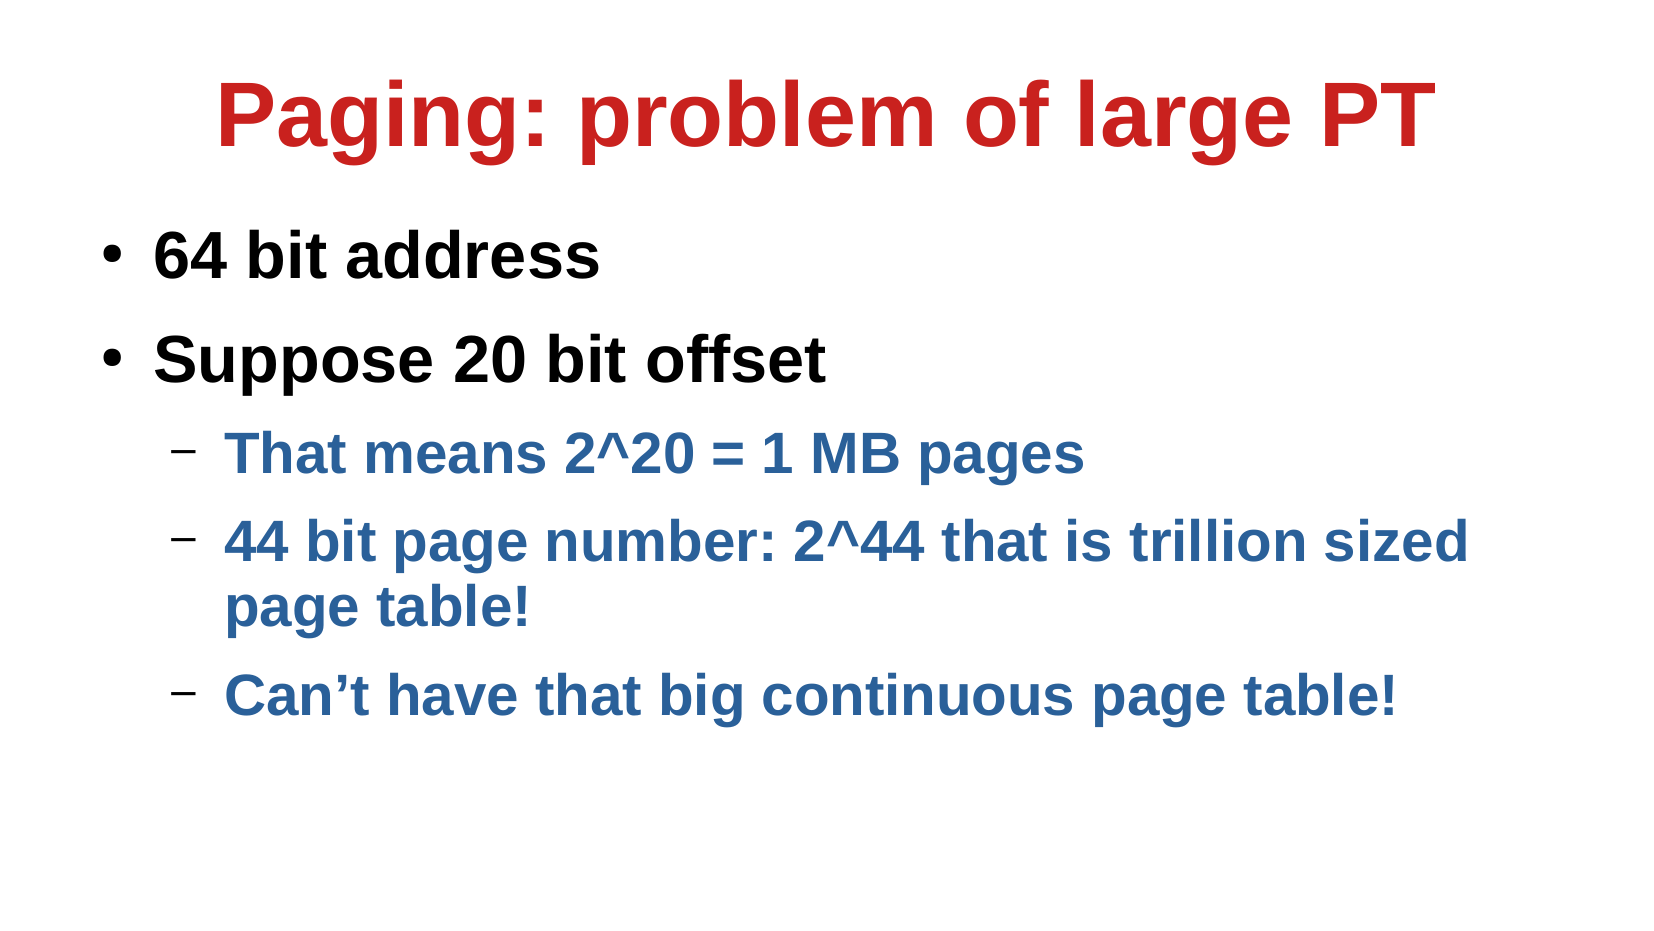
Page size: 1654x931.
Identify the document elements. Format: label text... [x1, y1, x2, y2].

list 64 bit address Suppose 20 bit offset That means 2^20 = 1 MB pages 44 bit page number: 2^44 that is trillion sized page table! Can’t have that big continuous page table! [82, 217, 1571, 758]
title Paging: problem of large PT [82, 37, 1571, 193]
